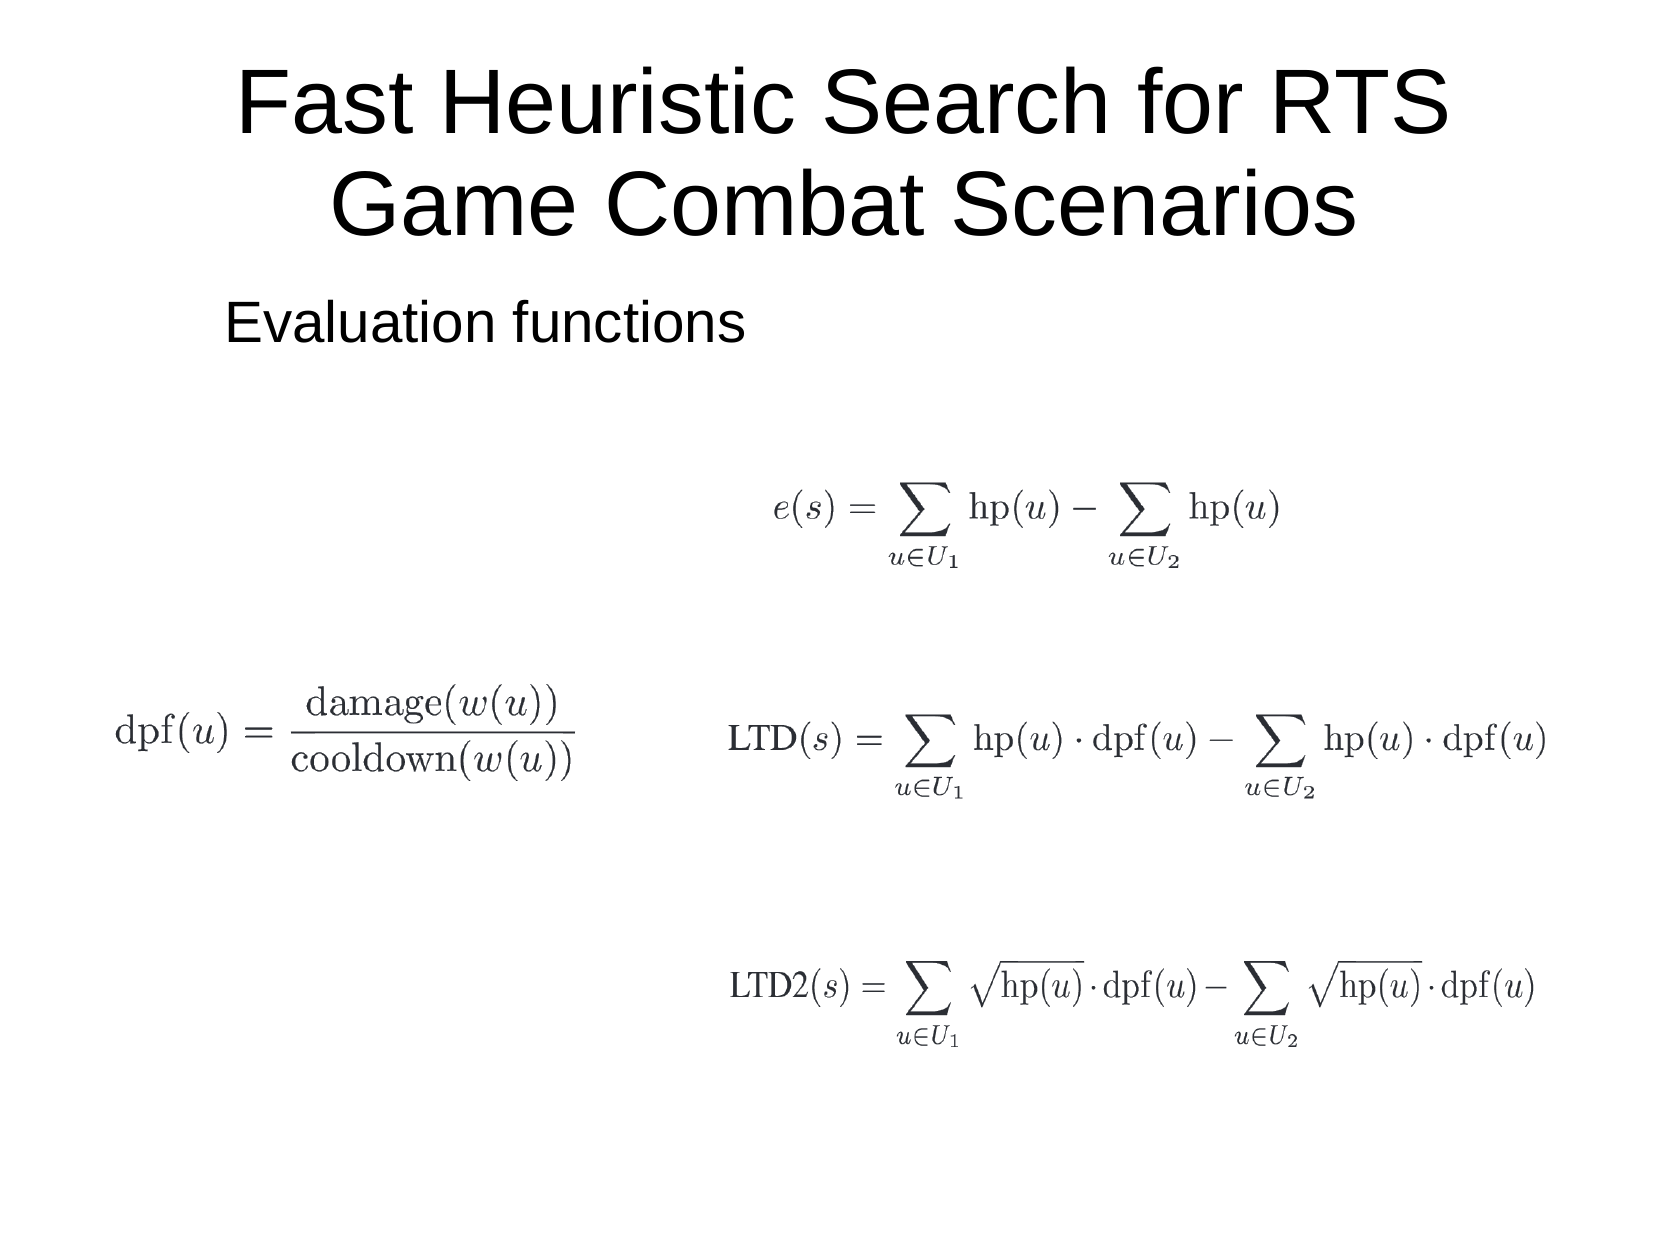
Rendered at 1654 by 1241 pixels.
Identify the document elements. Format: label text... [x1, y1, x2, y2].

picture [750, 464, 1301, 586]
list Evaluation functions [82, 290, 1571, 1010]
title Fast Heuristic Search for RTS Game Combat Scenarios [82, 49, 1571, 257]
picture [720, 944, 1554, 1060]
picture [720, 693, 1554, 811]
picture [105, 674, 593, 794]
